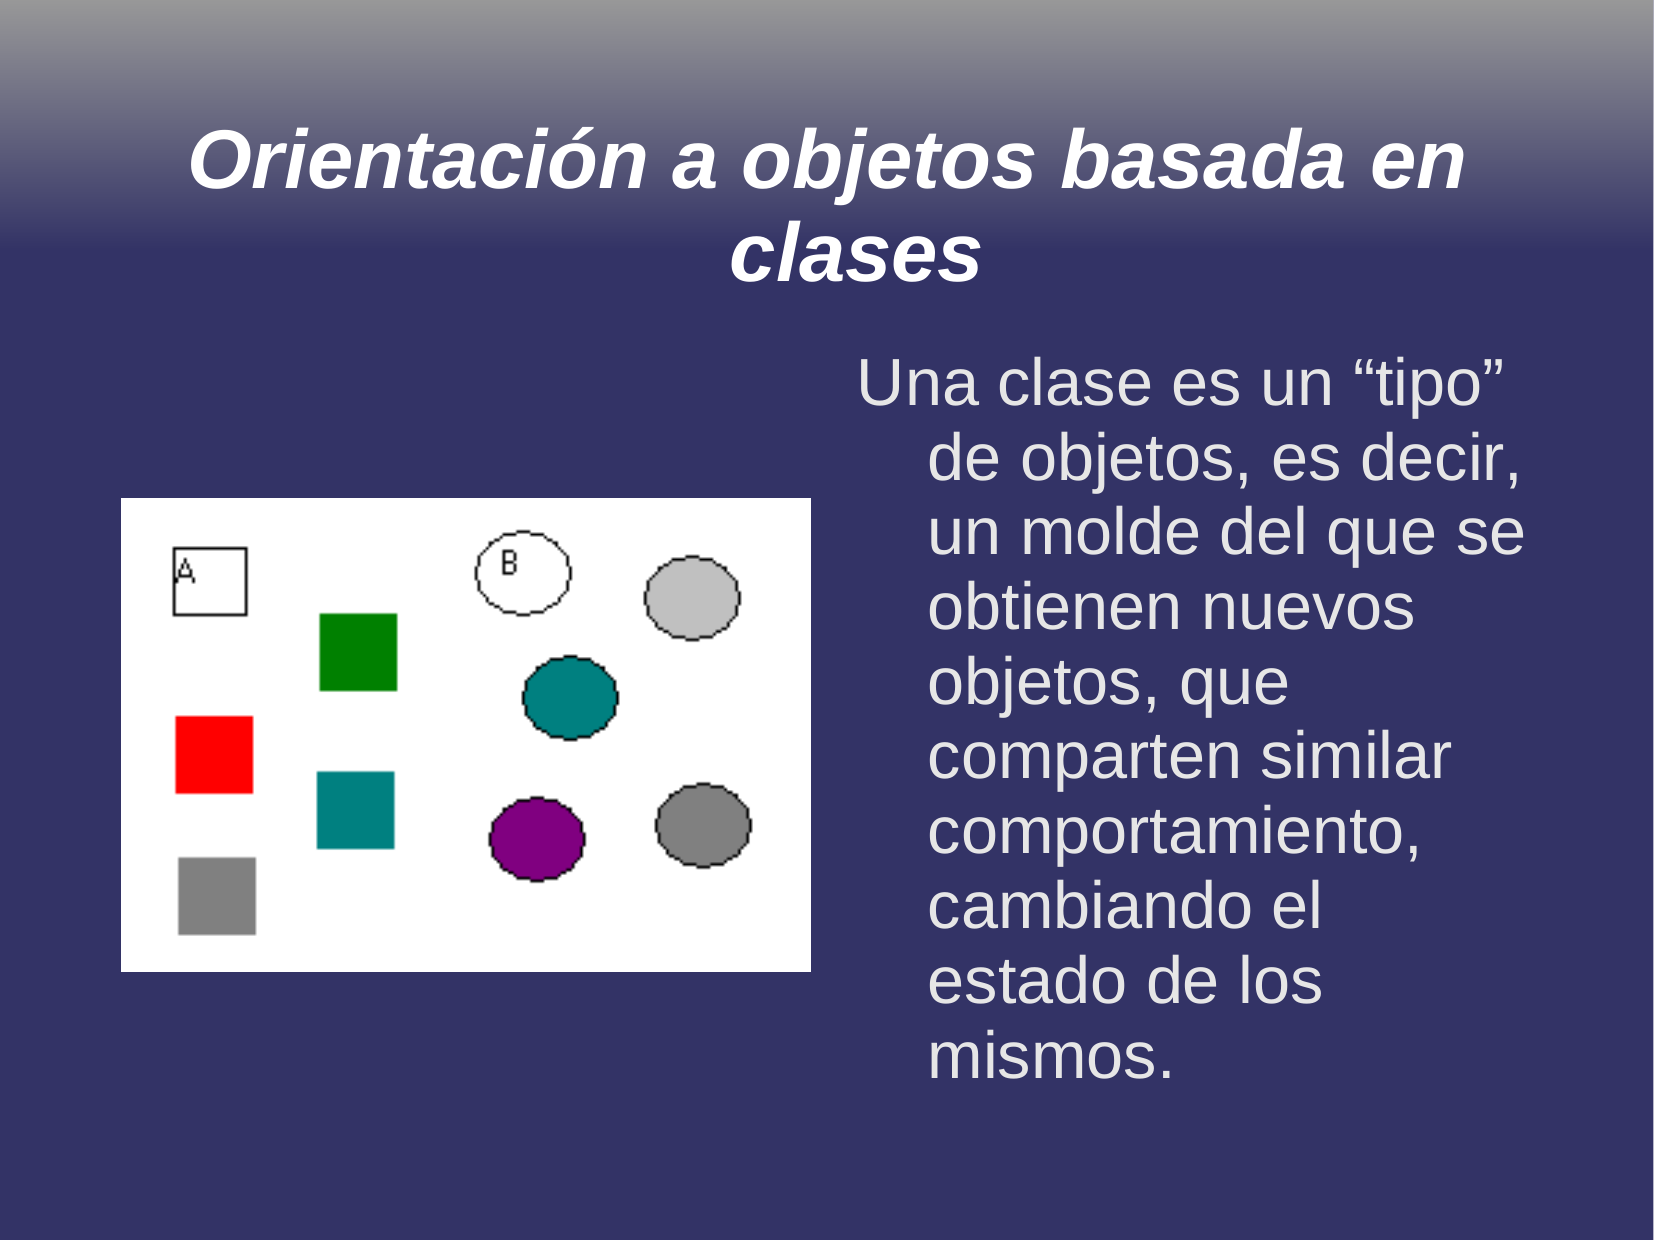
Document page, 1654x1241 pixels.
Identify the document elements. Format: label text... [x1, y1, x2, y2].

picture [121, 498, 811, 972]
list Una clase es un “tipo” de objetos, es decir, un molde del que se obtienen nuevos objetos, que comparten similar comportamiento, cambiando el estado de los mismos. [845, 344, 1535, 1127]
title Orientación a objetos basada en clases [121, 102, 1534, 311]
